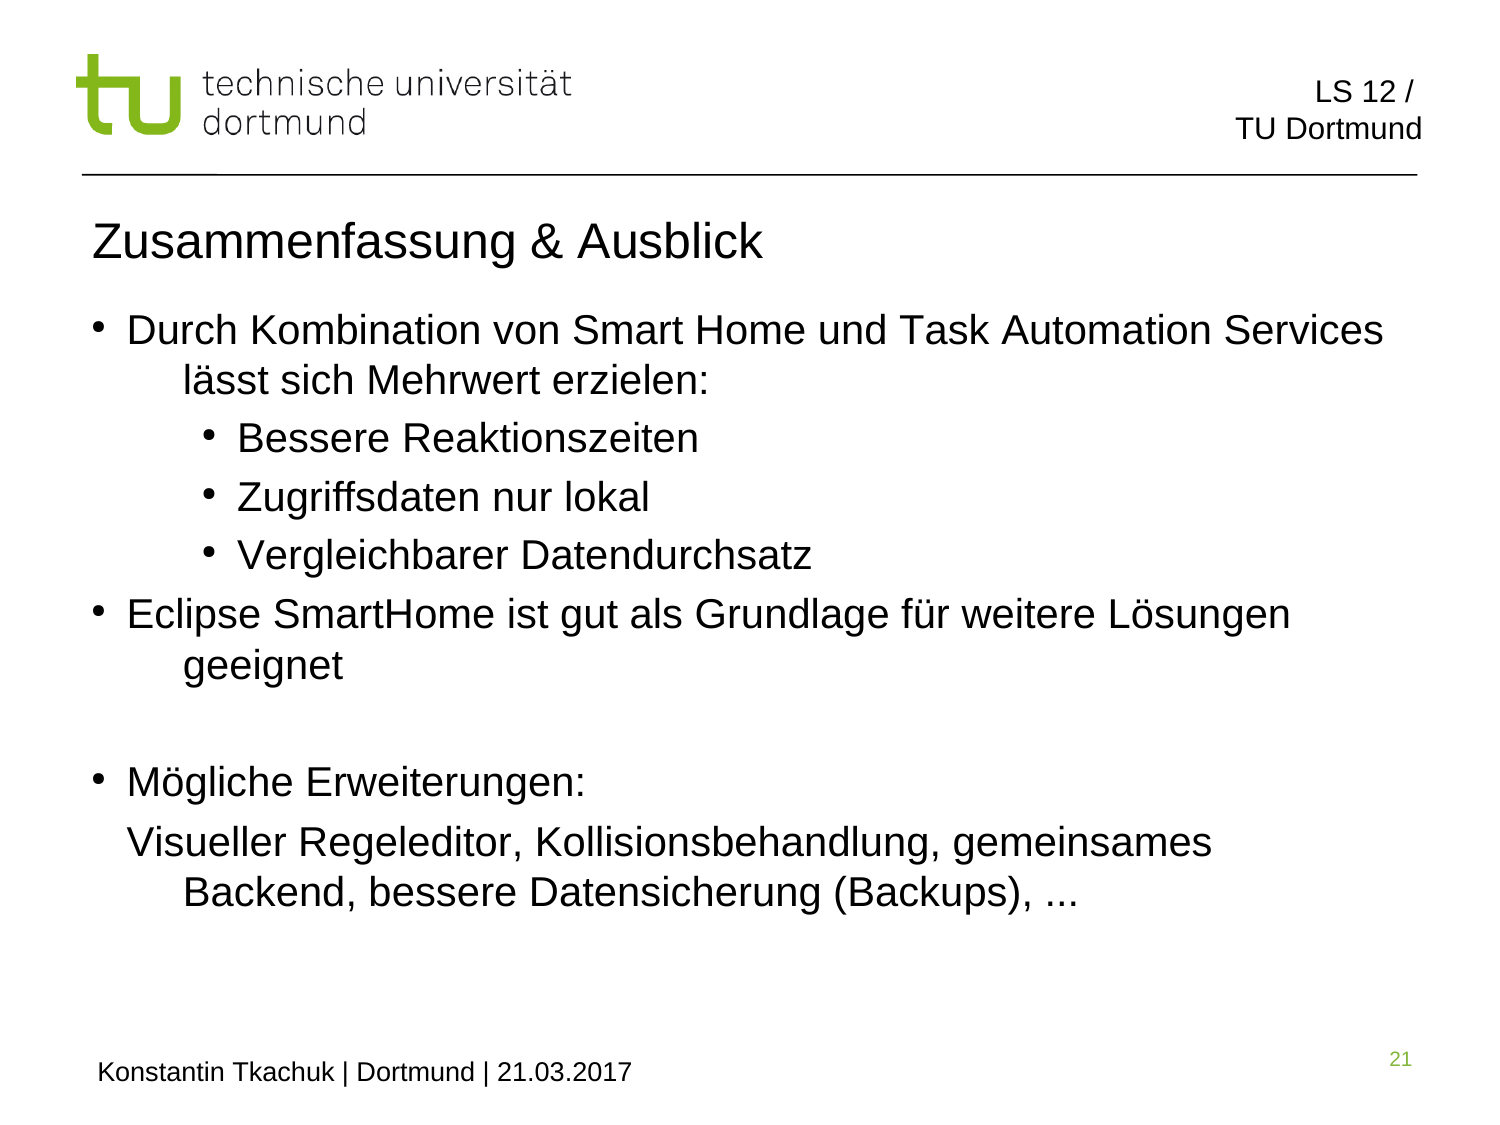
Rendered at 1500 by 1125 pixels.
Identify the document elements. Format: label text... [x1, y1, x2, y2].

picture [76, 54, 573, 145]
text_box Konstantin Tkachuk | Dortmund | 21.03.2017 [82, 1046, 733, 1083]
title Zusammenfassung & Ausblick [77, 183, 1411, 295]
list Durch Kombination von Smart Home und Task Automation Services lässt sich Mehrwert erzielen: Bessere Reaktionszeiten Zugriffsdaten nur lokal Vergleichbarer Datendurchsatz Eclipse SmartHome ist gut als Grundlage für weitere Lösungen geeignet Mögliche Erweiterungen: Visueller Regeleditor, Kollisionsbehandlung, gemeinsames Backend, bessere Datensicherung (Backups), ... [76, 295, 1410, 956]
